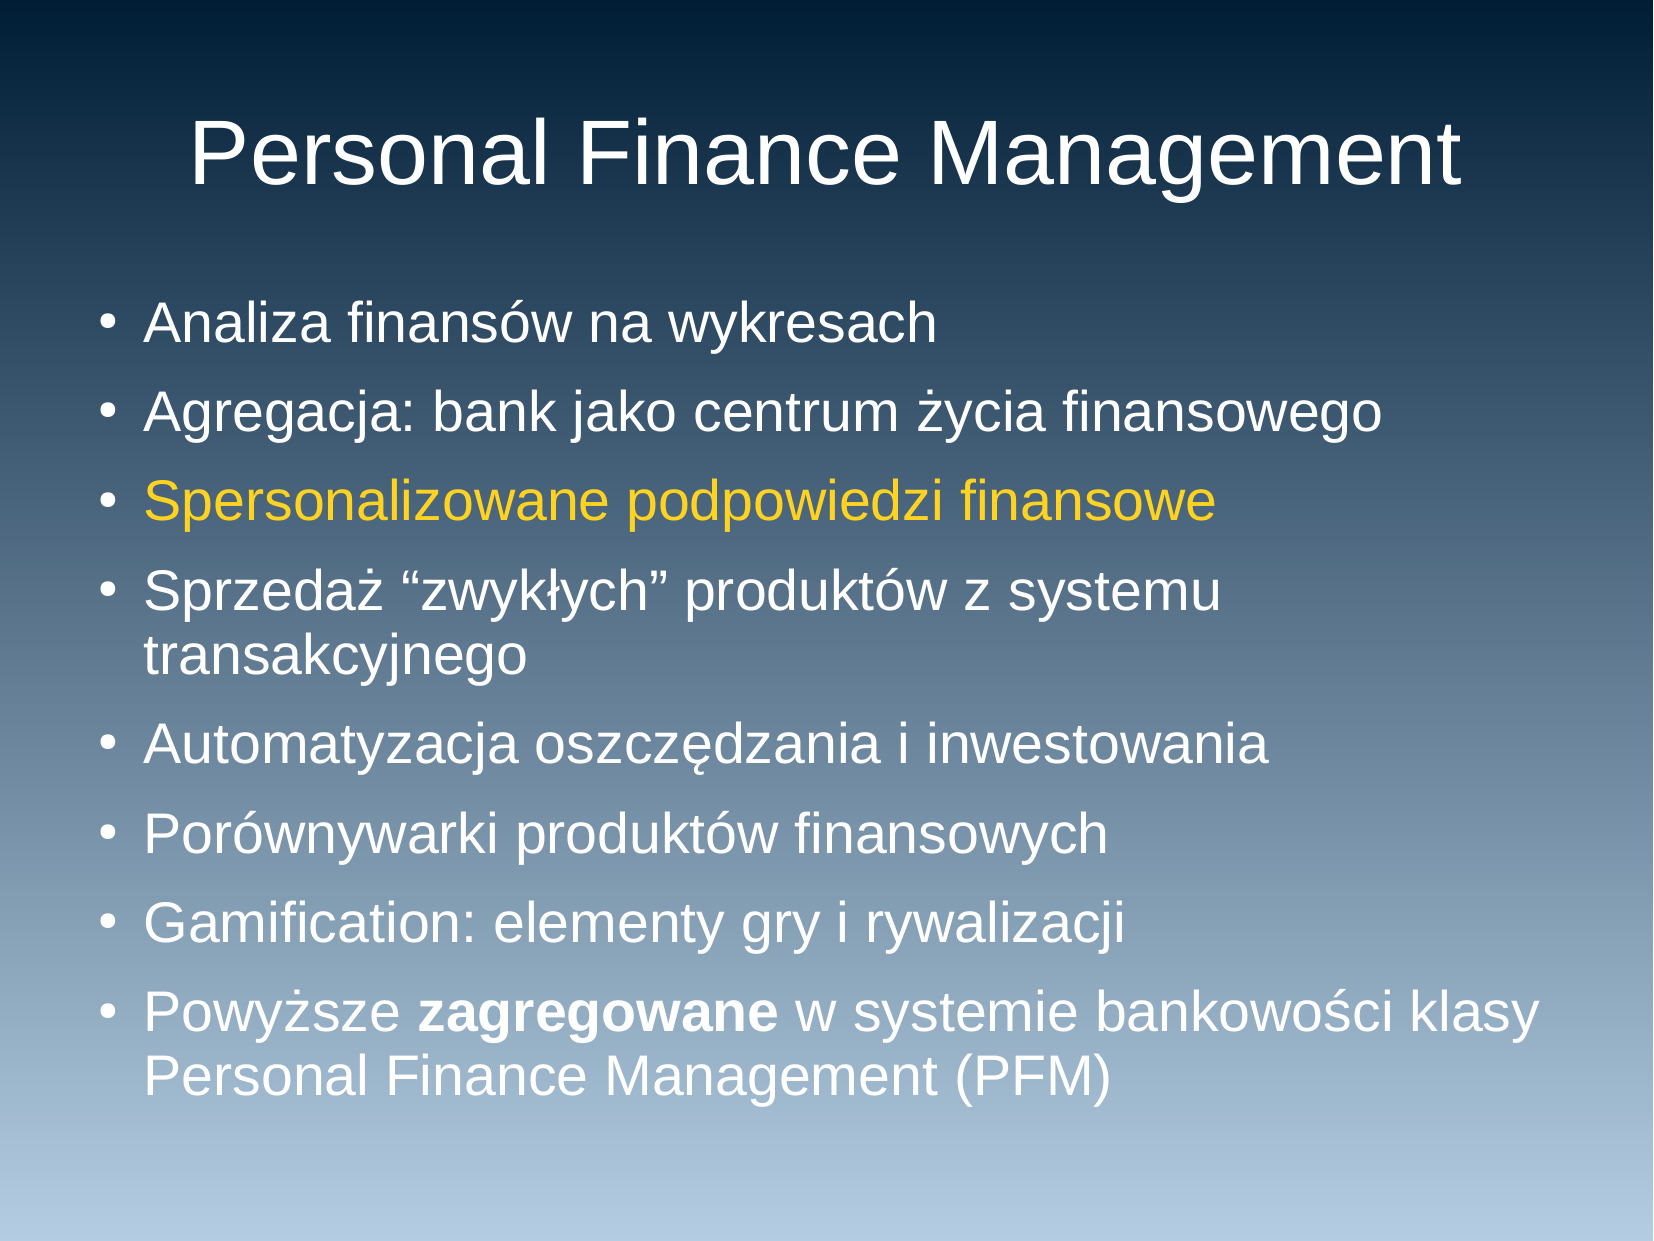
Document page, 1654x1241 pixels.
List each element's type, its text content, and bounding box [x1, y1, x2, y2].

title Personal Finance Management [82, 49, 1571, 257]
list Analiza finansów na wykresach Agregacja: bank jako centrum życia finansowego Spersonalizowane podpowiedzi finansowe Sprzedaż “zwykłych” produktów z systemu transakcyjnego Automatyzacja oszczędzania i inwestowania Porównywarki produktów finansowych Gamification: elementy gry i rywalizacji Powyższe zagregowane w systemie bankowości klasy Personal Finance Management (PFM) [82, 290, 1571, 1109]
